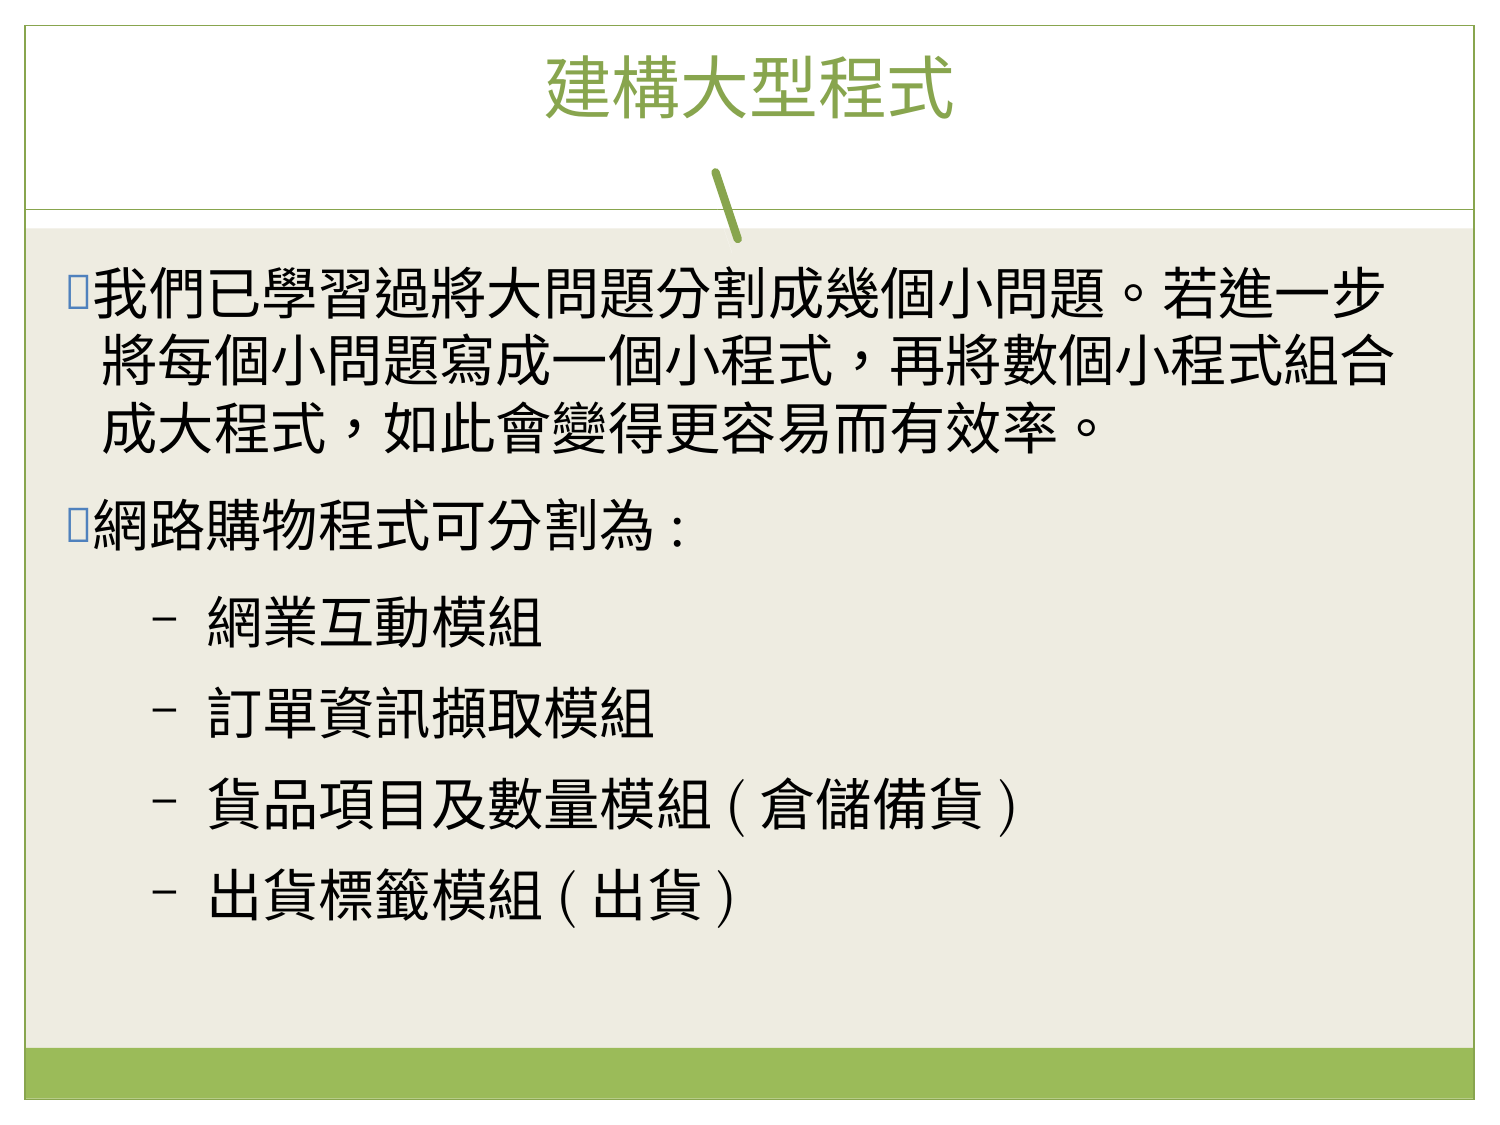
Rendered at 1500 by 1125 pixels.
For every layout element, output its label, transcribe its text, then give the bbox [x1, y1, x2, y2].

list 我們已學習過將大問題分割成幾個小問題。若進一步 將每個小問題寫成一個小程式，再將數個小程式組合 成大程式，如此會變得更容易而有效率。 網路購物程式可分割為: 網業互動模組 訂單資訊擷取模組 貨品項目及數量模組(倉儲備貨) 出貨標籤模組(出貨) [49, 250, 1445, 1047]
title 建構大型程式 [49, 37, 1450, 162]
